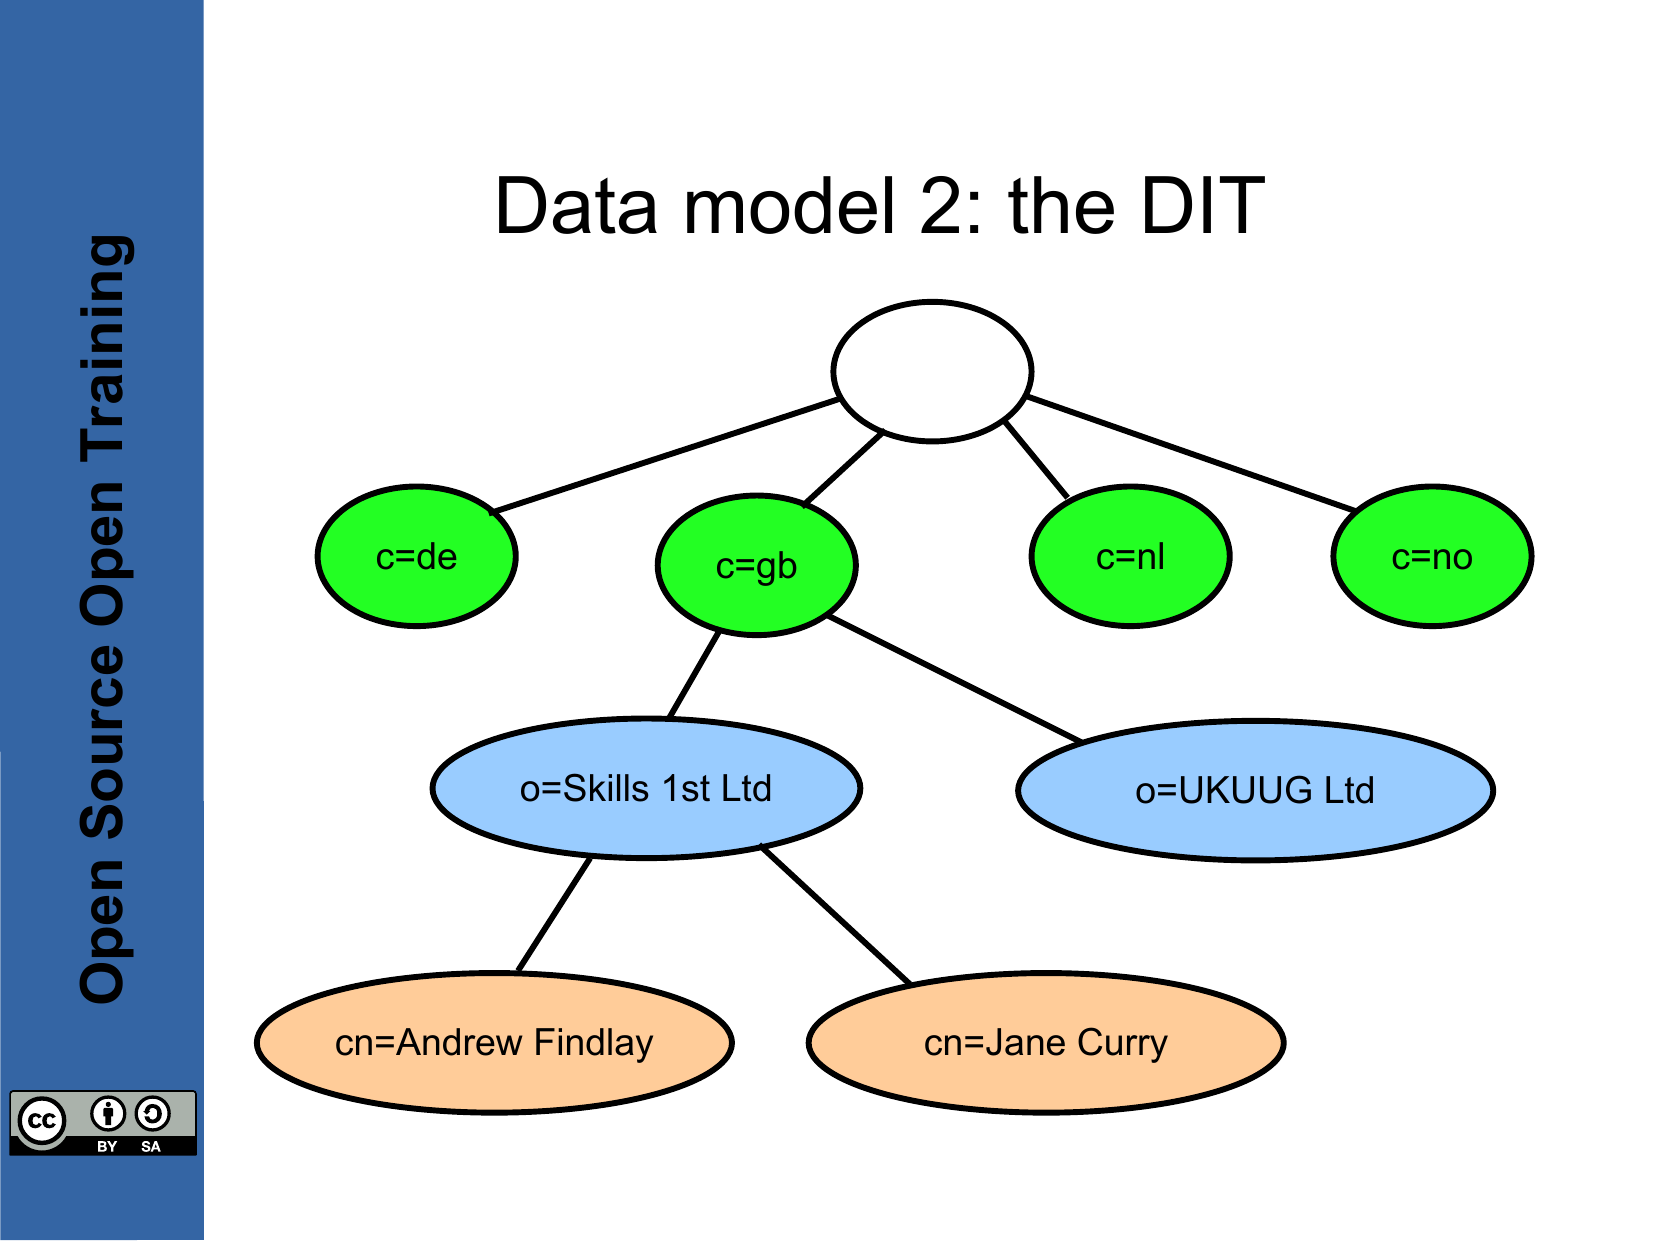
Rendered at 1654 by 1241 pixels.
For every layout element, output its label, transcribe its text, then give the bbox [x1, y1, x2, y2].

text_box c=nl [1031, 486, 1230, 627]
text_box o=Skills 1st Ltd [432, 718, 861, 859]
text_box cn=Jane Curry [808, 973, 1284, 1113]
text_box c=no [1333, 486, 1532, 627]
title Data model 2: the DIT [227, 102, 1534, 310]
text_box c=de [317, 486, 516, 627]
text_box o=UKUUG Ltd [1018, 720, 1494, 861]
text_box cn=Andrew Findlay [256, 973, 732, 1113]
text_box c=gb [657, 495, 856, 636]
